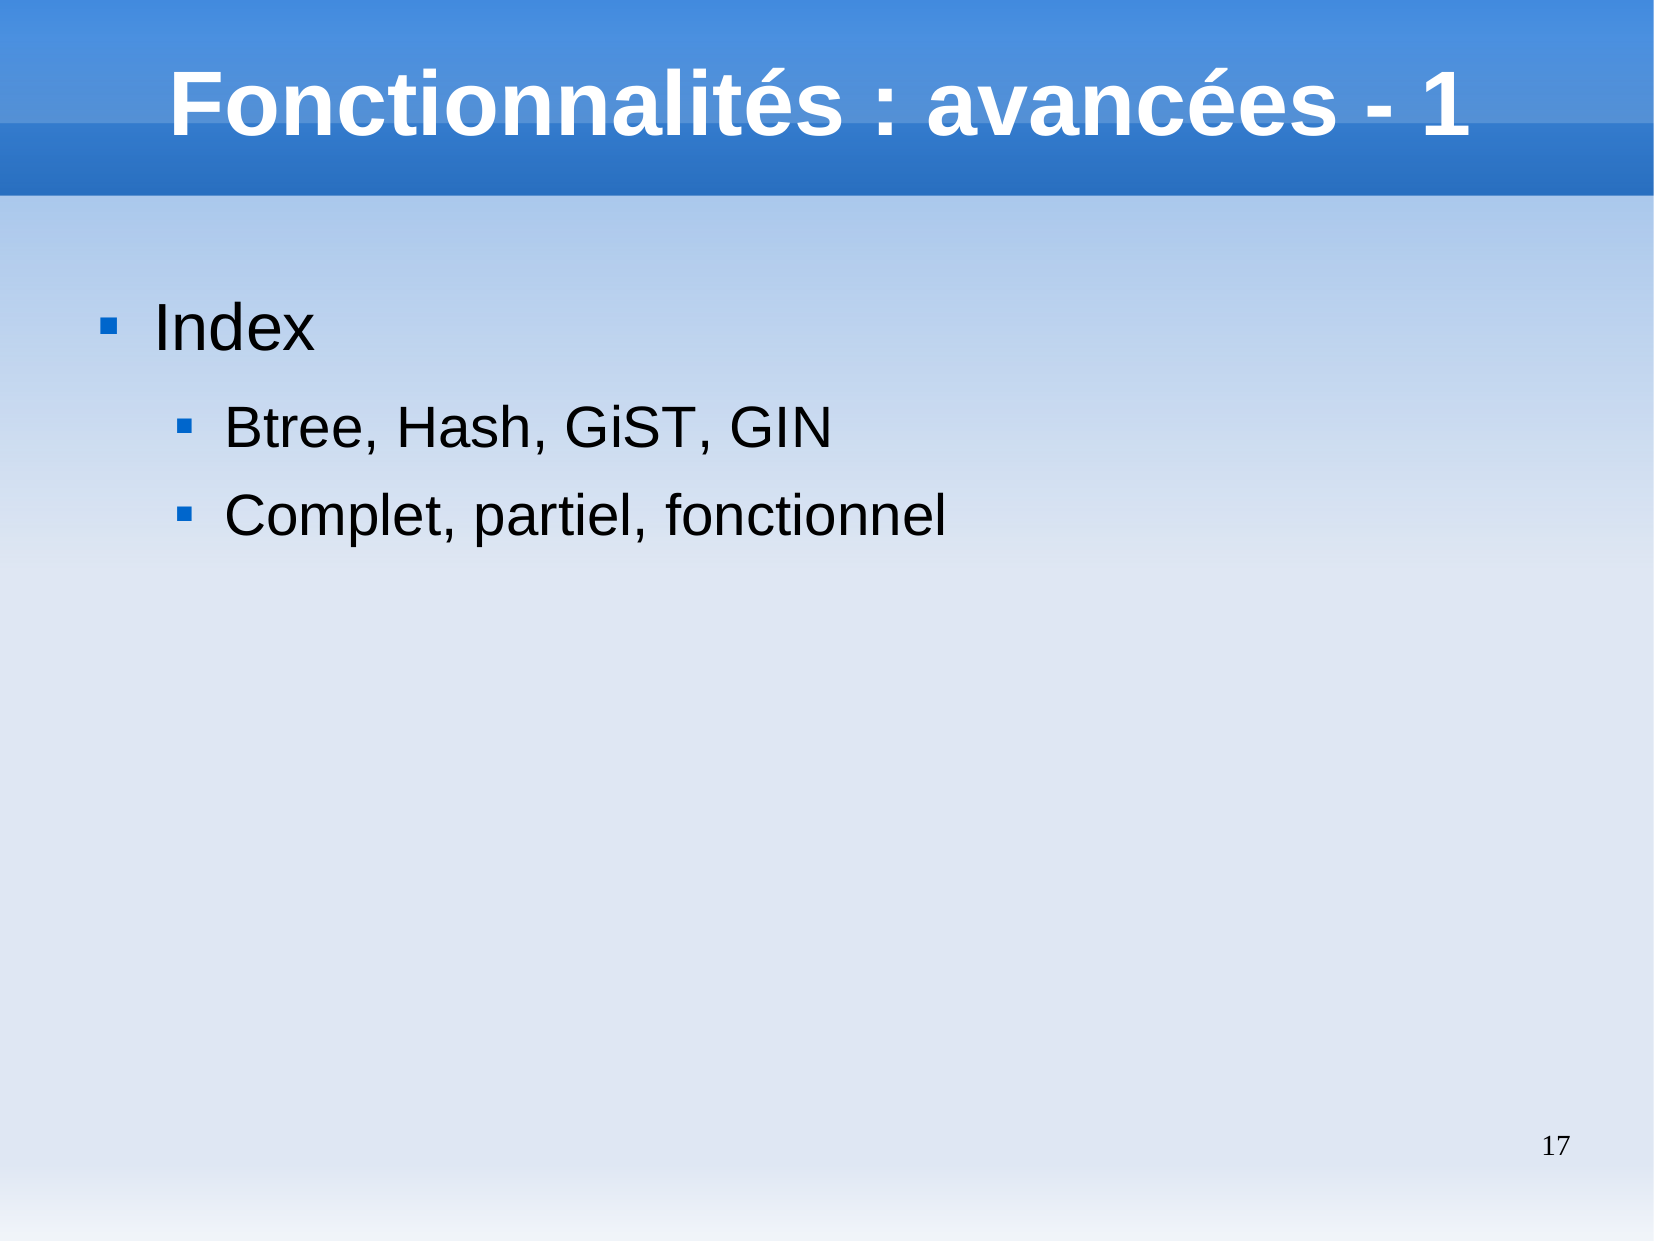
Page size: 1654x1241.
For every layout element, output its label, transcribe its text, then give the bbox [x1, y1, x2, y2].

title Fonctionnalités : avancées - 1 [76, 0, 1565, 208]
picture [0, 0, 1654, 1241]
list Index Btree, Hash, GiST, GIN Complet, partiel, fonctionnel [82, 290, 1571, 1109]
